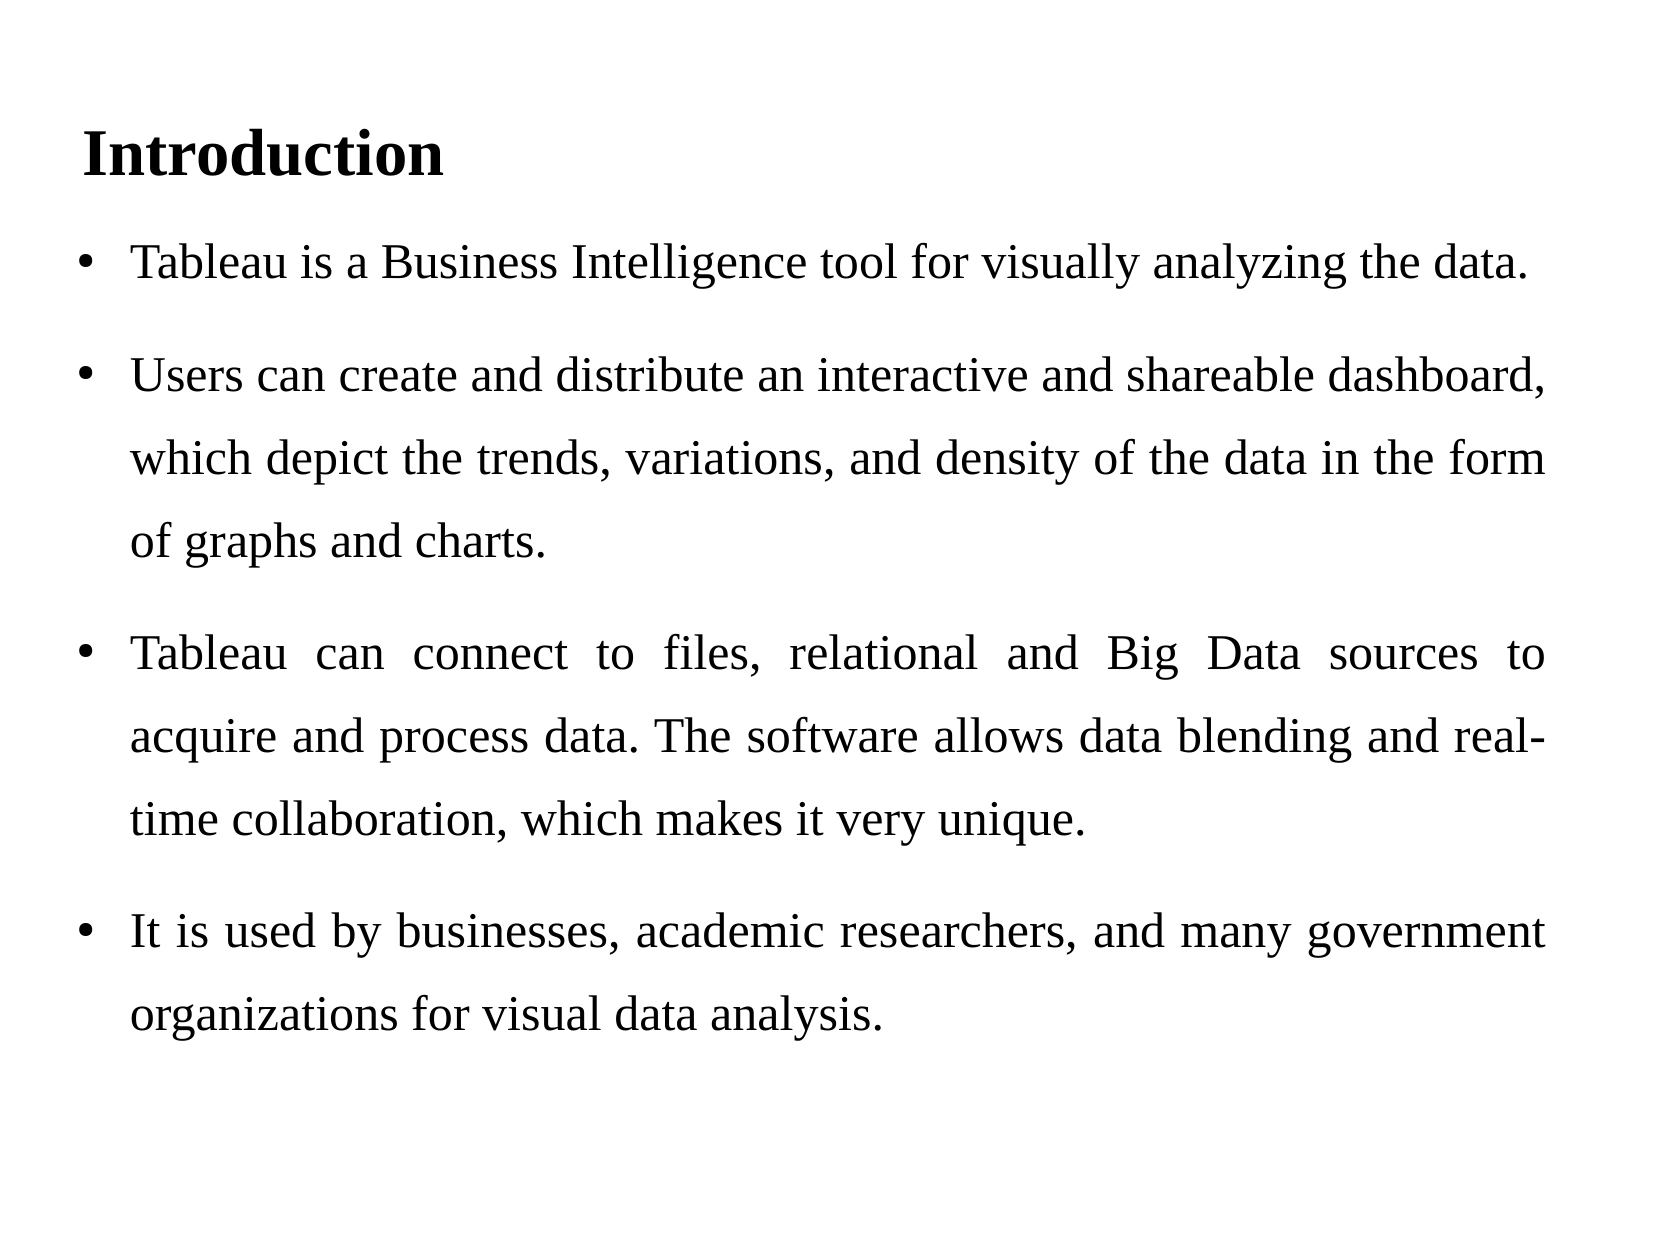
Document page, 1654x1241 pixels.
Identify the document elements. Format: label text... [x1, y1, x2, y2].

list Tableau is a Business Intelligence tool for visually analyzing the data. Users can create and distribute an interactive and shareable dashboard, which depict the trends, variations, and density of the data in the form of graphs and charts. Tableau can connect to files, relational and Big Data sources to acquire and process data. The software allows data blending and real-time collaboration, which makes it very unique. It is used by businesses, academic researchers, and many government organizations for visual data analysis. [59, 206, 1548, 1127]
title Introduction [82, 49, 1571, 257]
